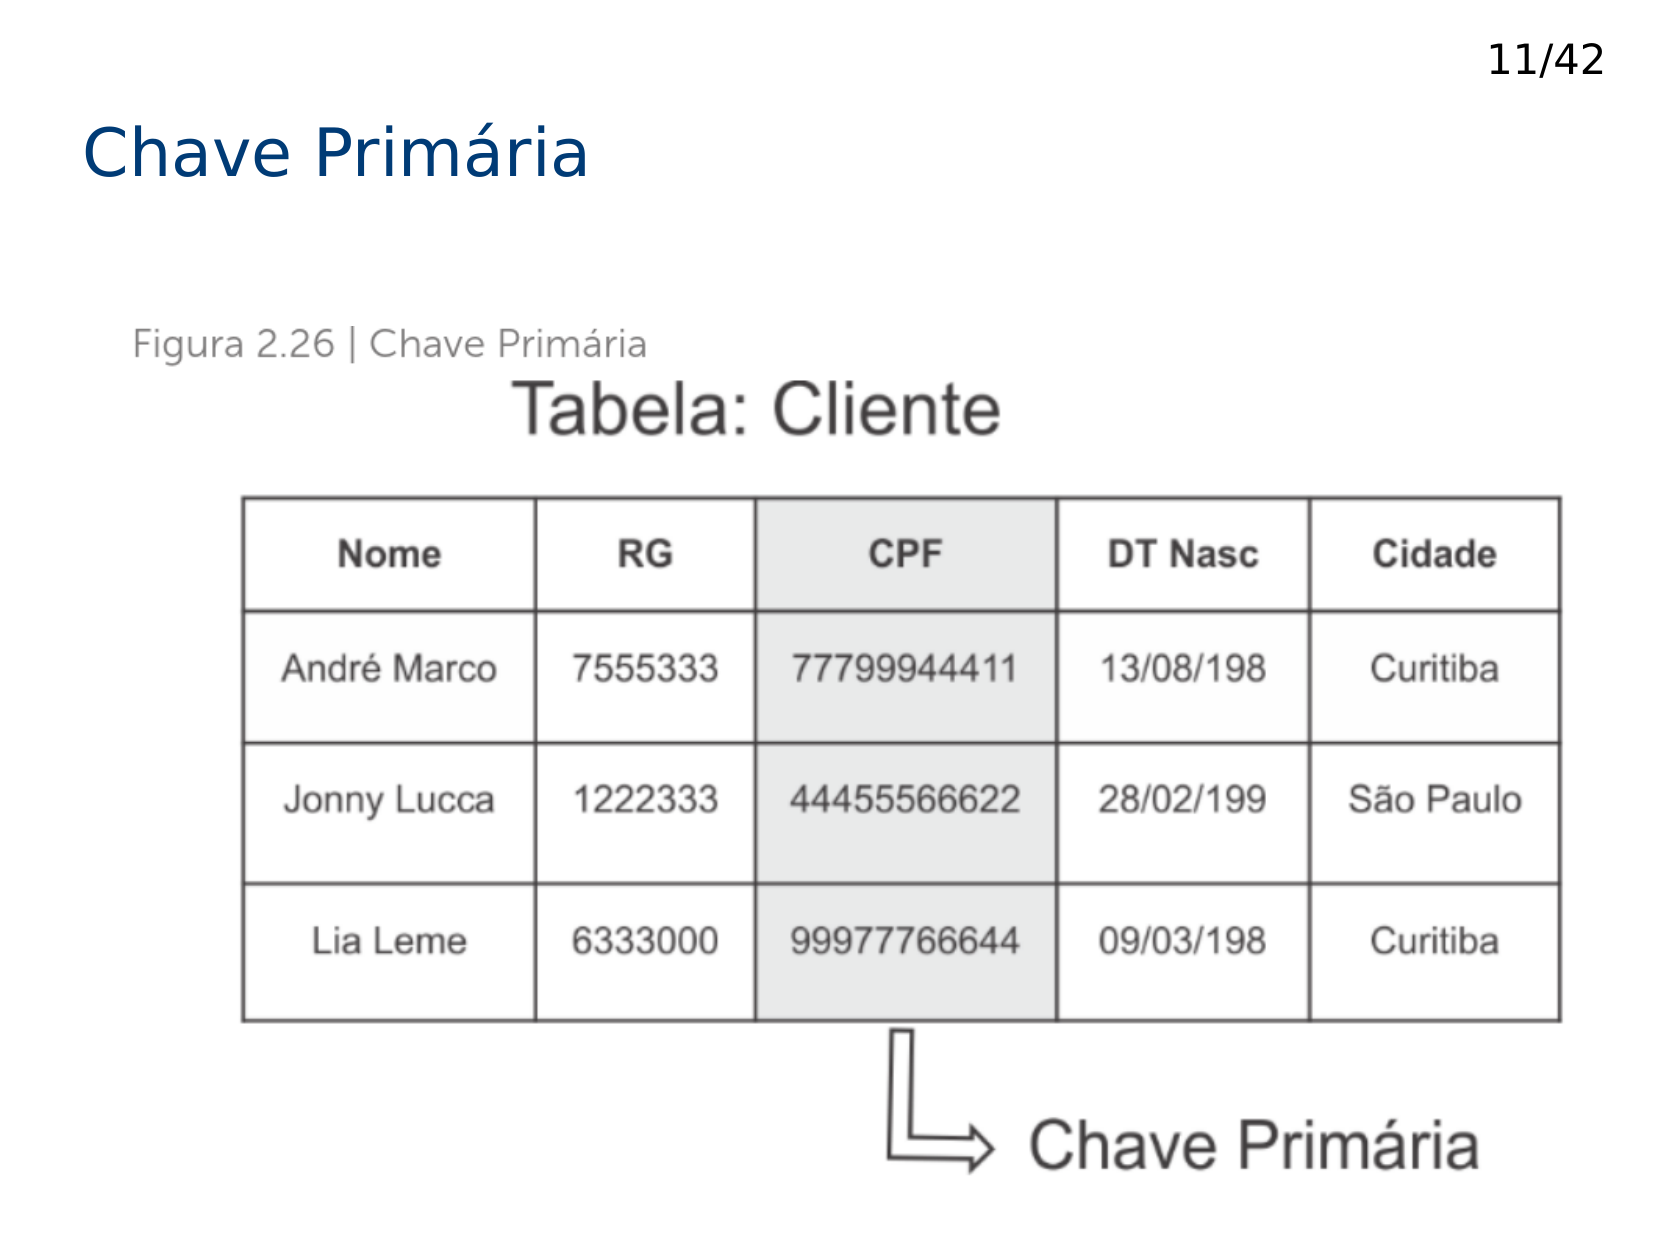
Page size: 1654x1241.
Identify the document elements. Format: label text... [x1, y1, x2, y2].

picture [133, 326, 1566, 1177]
title Chave Primária [82, 82, 1571, 224]
